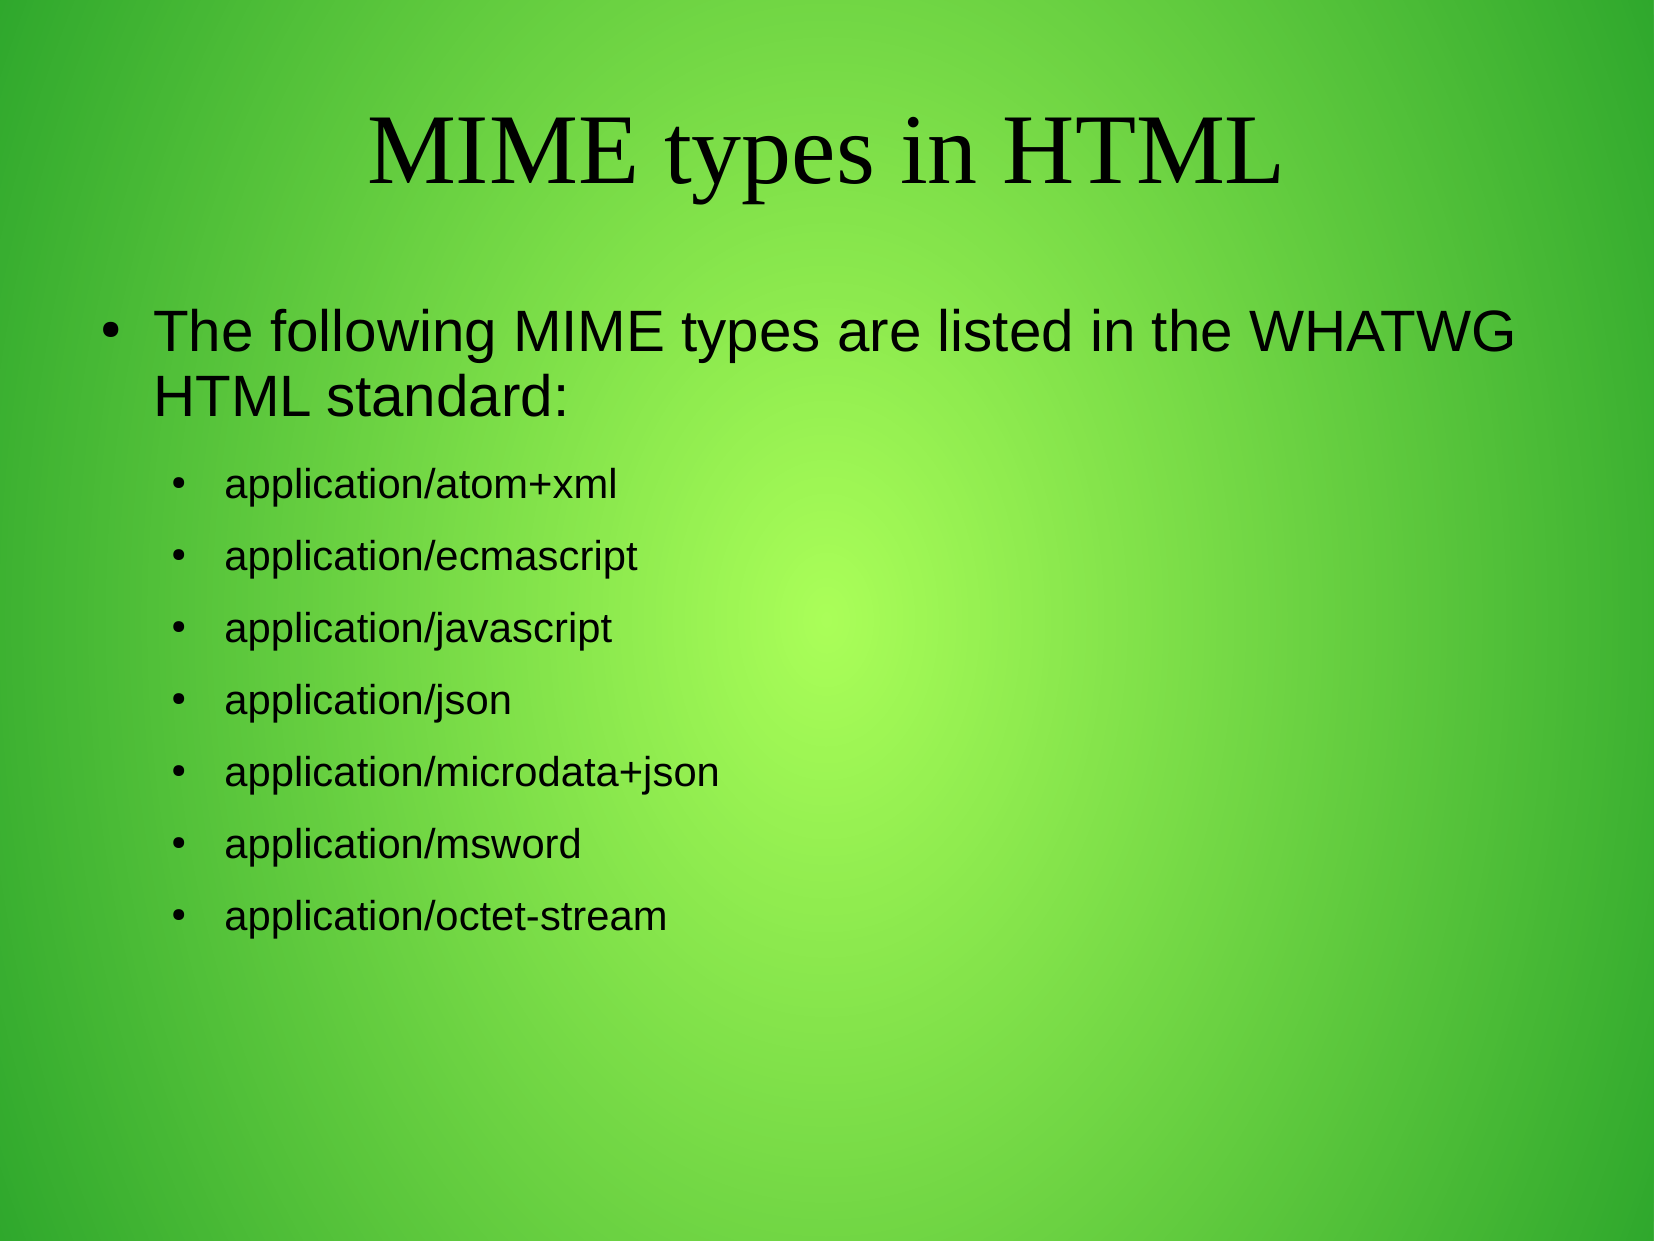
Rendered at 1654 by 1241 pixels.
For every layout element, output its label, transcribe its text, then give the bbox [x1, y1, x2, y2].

title MIME types in HTML [82, 47, 1571, 252]
list The following MIME types are listed in the WHATWG HTML standard: application/atom+xml application/ecmascript application/javascript application/json application/microdata+json application/msword application/octet-stream [82, 299, 1571, 1019]
